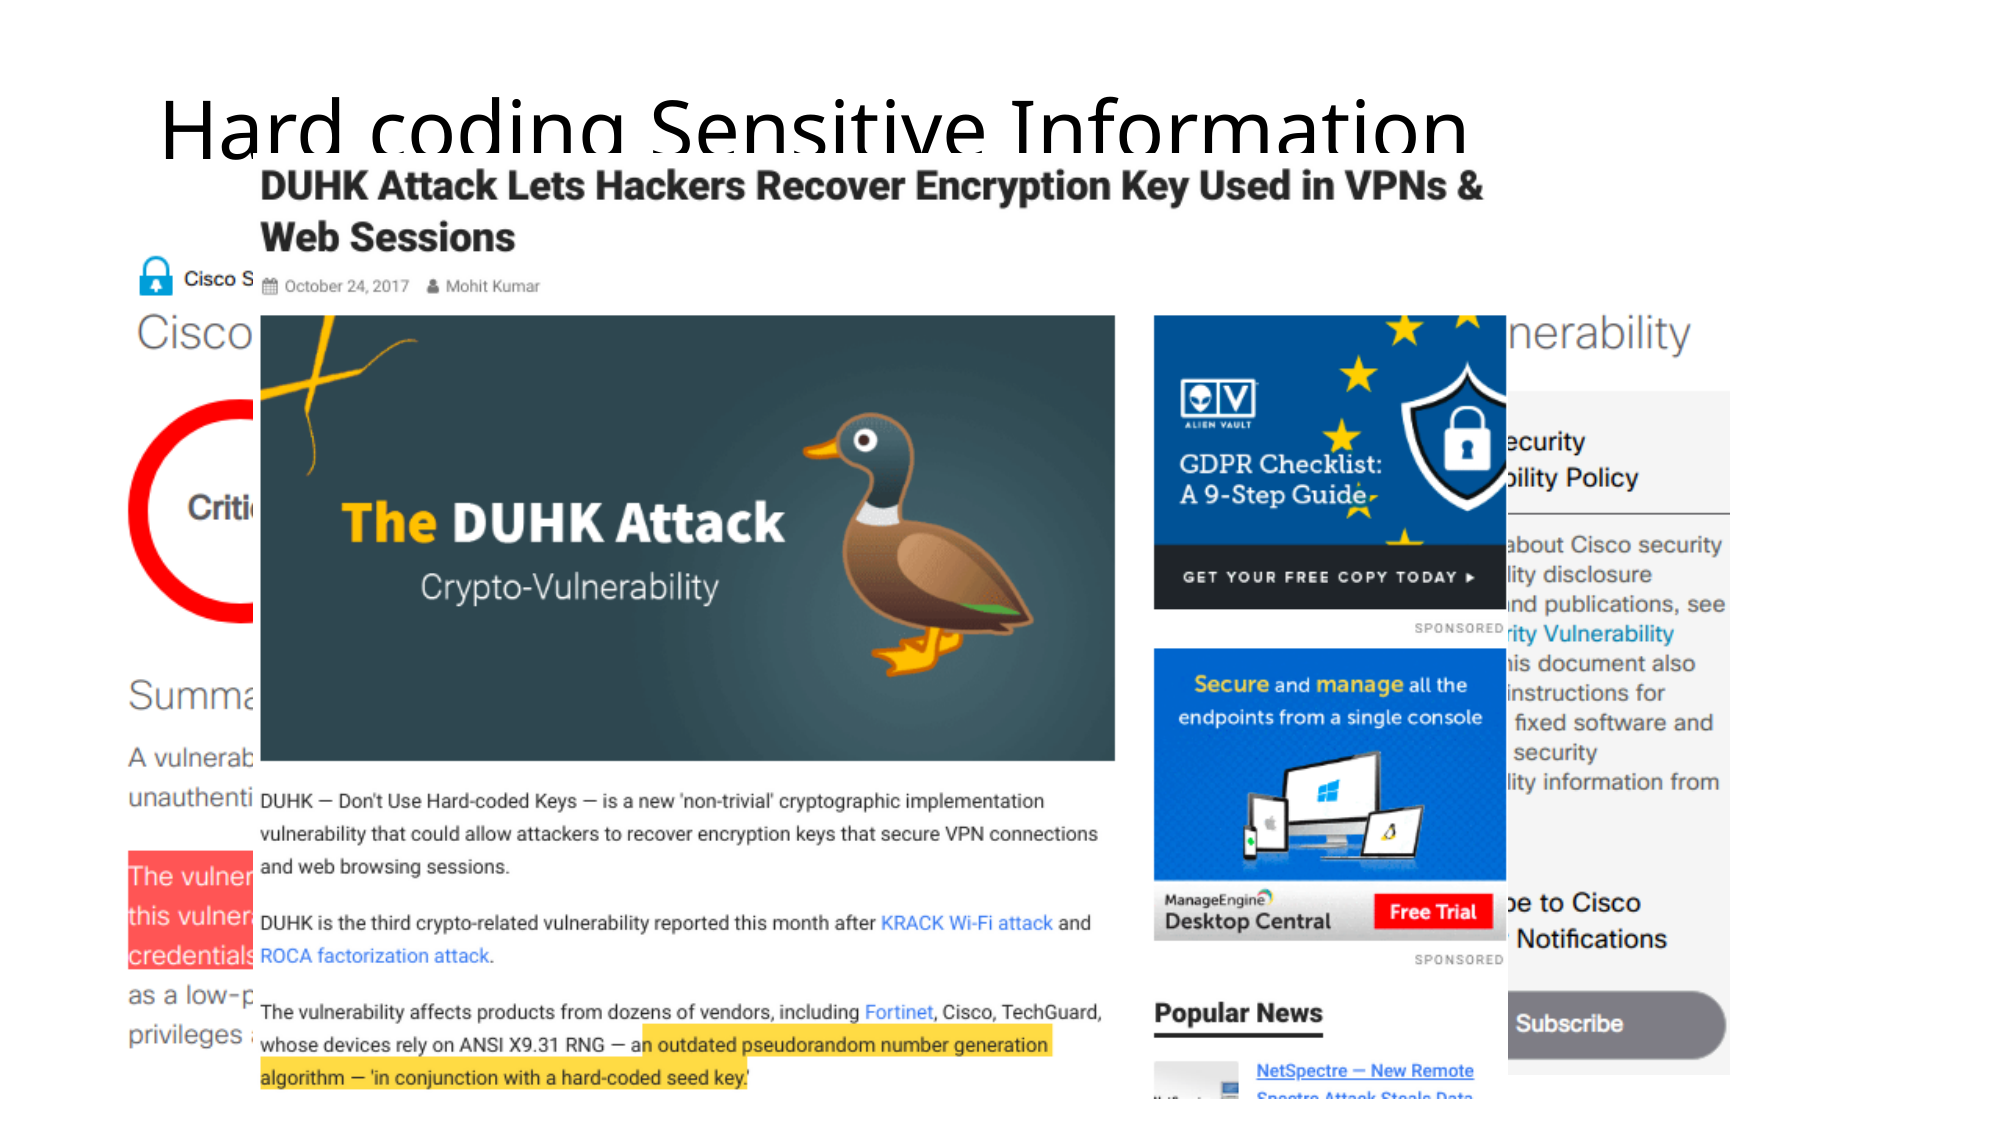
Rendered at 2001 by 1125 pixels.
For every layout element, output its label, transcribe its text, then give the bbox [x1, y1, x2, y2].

title Hard coding Sensitive Information [143, 80, 1494, 186]
picture [112, 153, 1730, 1099]
